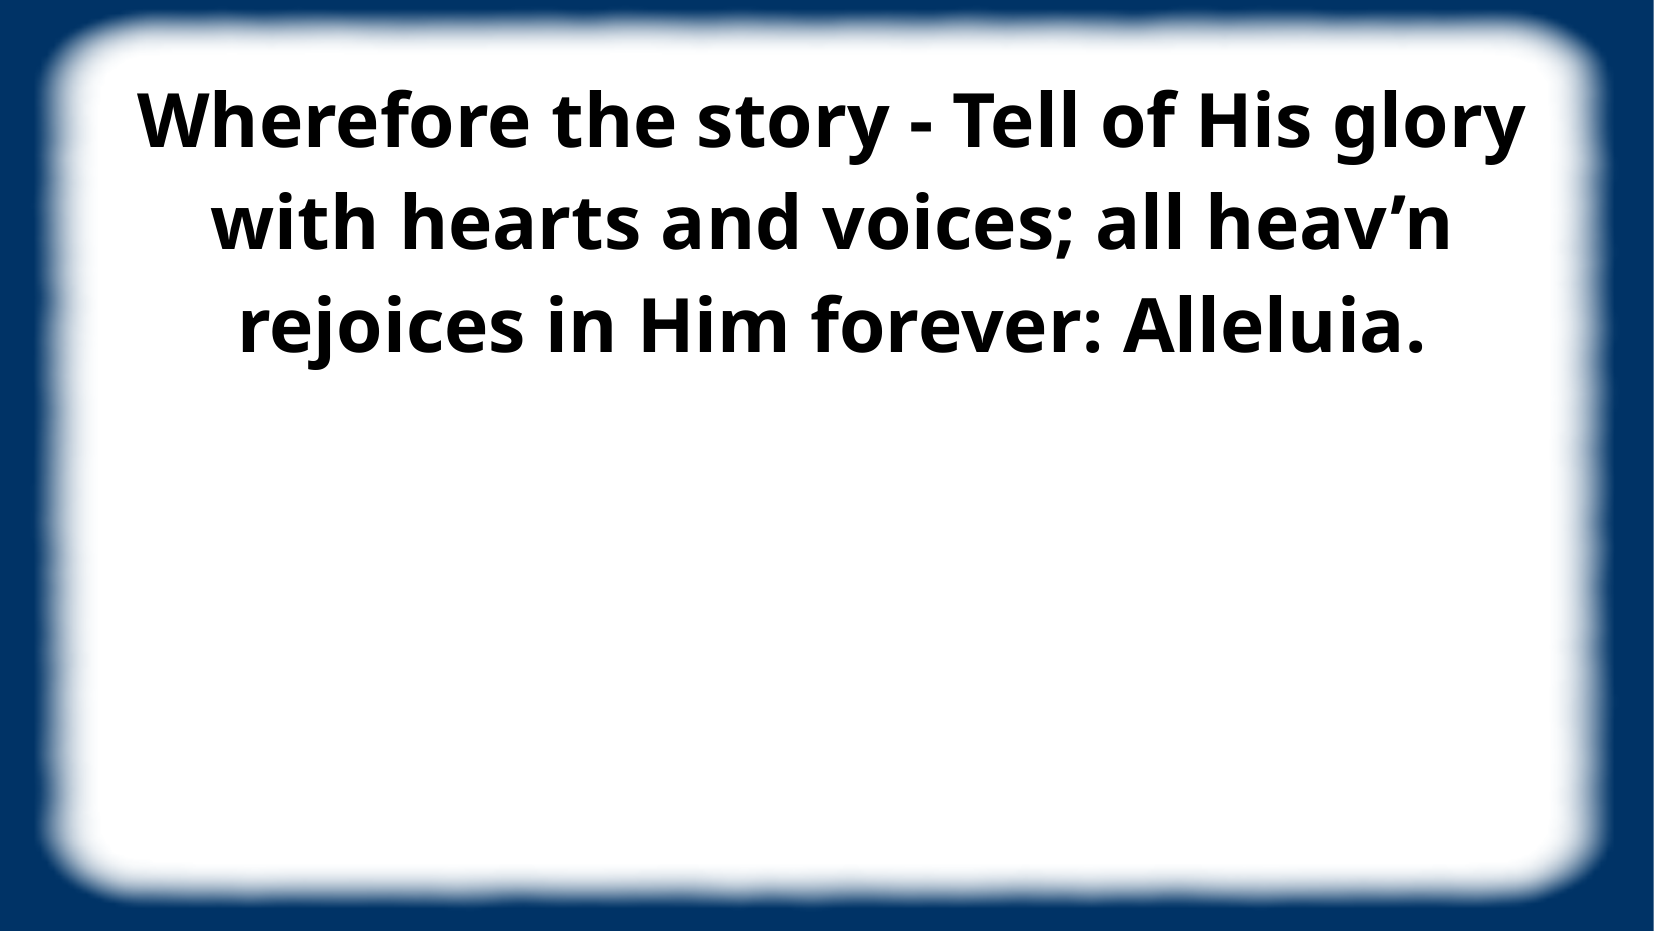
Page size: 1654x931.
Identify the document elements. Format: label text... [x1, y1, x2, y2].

text_box Wherefore the story - Tell of His glory with hearts and voices; all heav’n rejoices in Him forever: Alleluia. [90, 60, 1576, 375]
picture [0, 0, 1654, 931]
